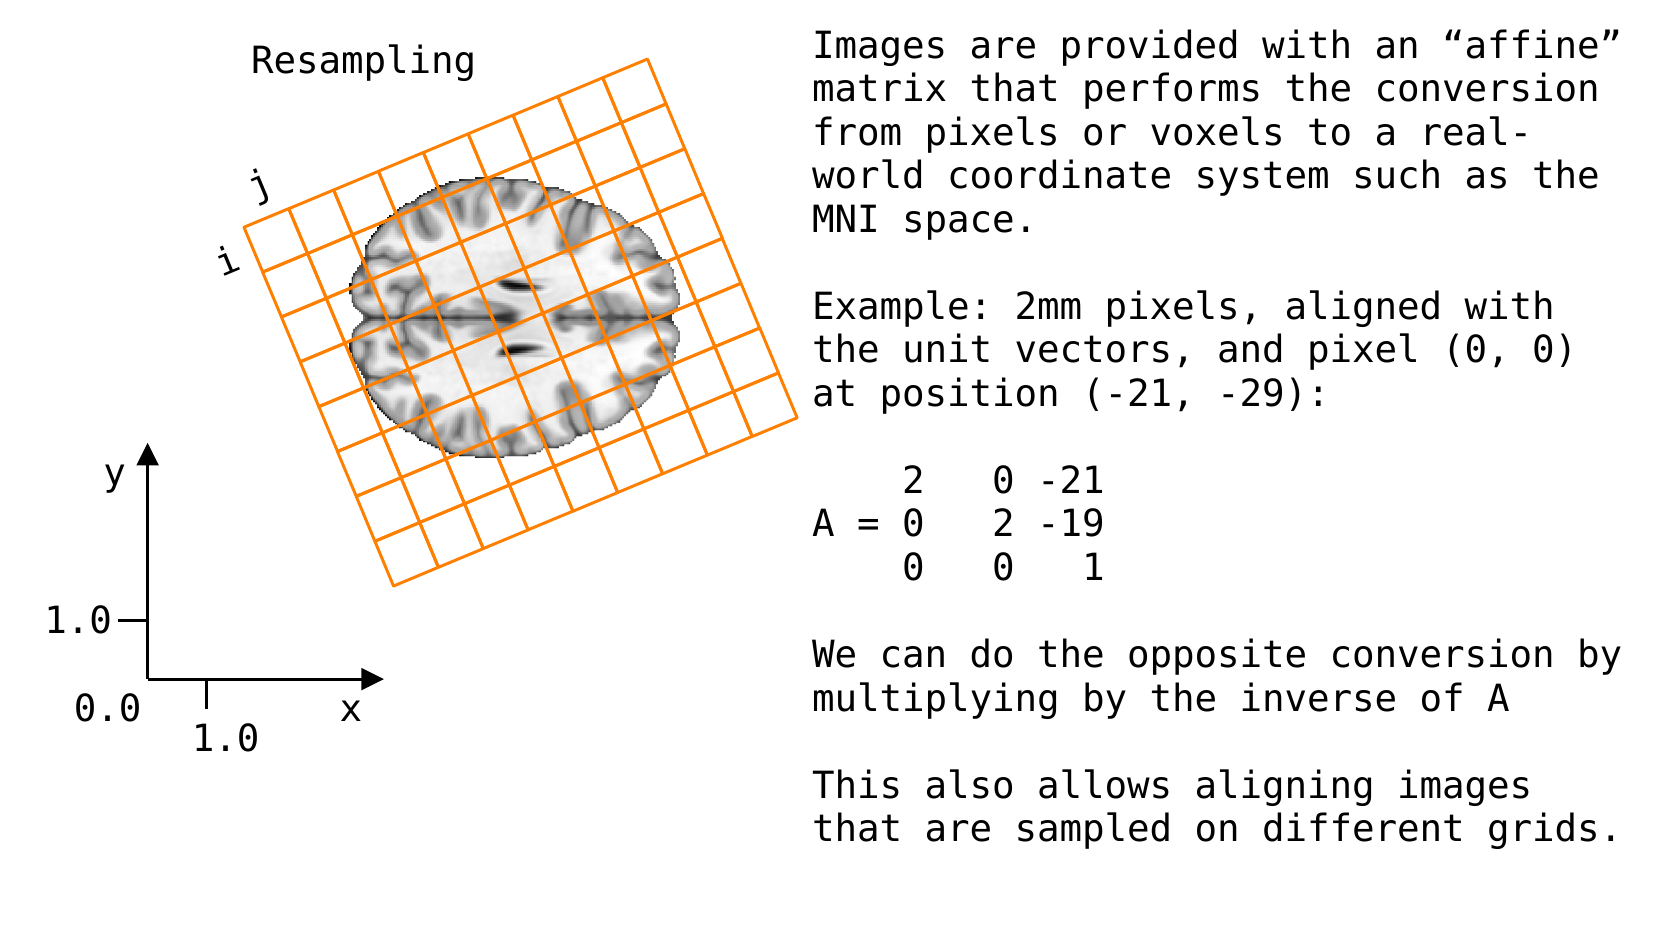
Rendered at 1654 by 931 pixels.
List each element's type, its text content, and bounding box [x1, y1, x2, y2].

text_box 1.0 [177, 709, 296, 768]
text_box [243, 59, 797, 587]
text_box Resampling [236, 31, 797, 91]
picture [349, 177, 362, 183]
text_box x [324, 679, 384, 739]
text_box 0.0 [59, 679, 178, 738]
text_box j [224, 153, 288, 217]
text_box Images are provided with an “affine” matrix that performs the conversion from pixels or voxels to a real-world coordinate system such as the MNI space. Example: 2mm pixels, aligned with the unit vectors, and pixel (0, 0) at position (-21, -29): 2 0 -21 A = 0 2 -19 0 0 1 We can do the opposite conversion by multiplying by the inverse of A This also allows aligning images that are sampled on different grids. [797, 16, 1654, 931]
text_box y [88, 442, 148, 502]
text_box 1.0 [29, 591, 148, 650]
text_box i [192, 230, 256, 294]
